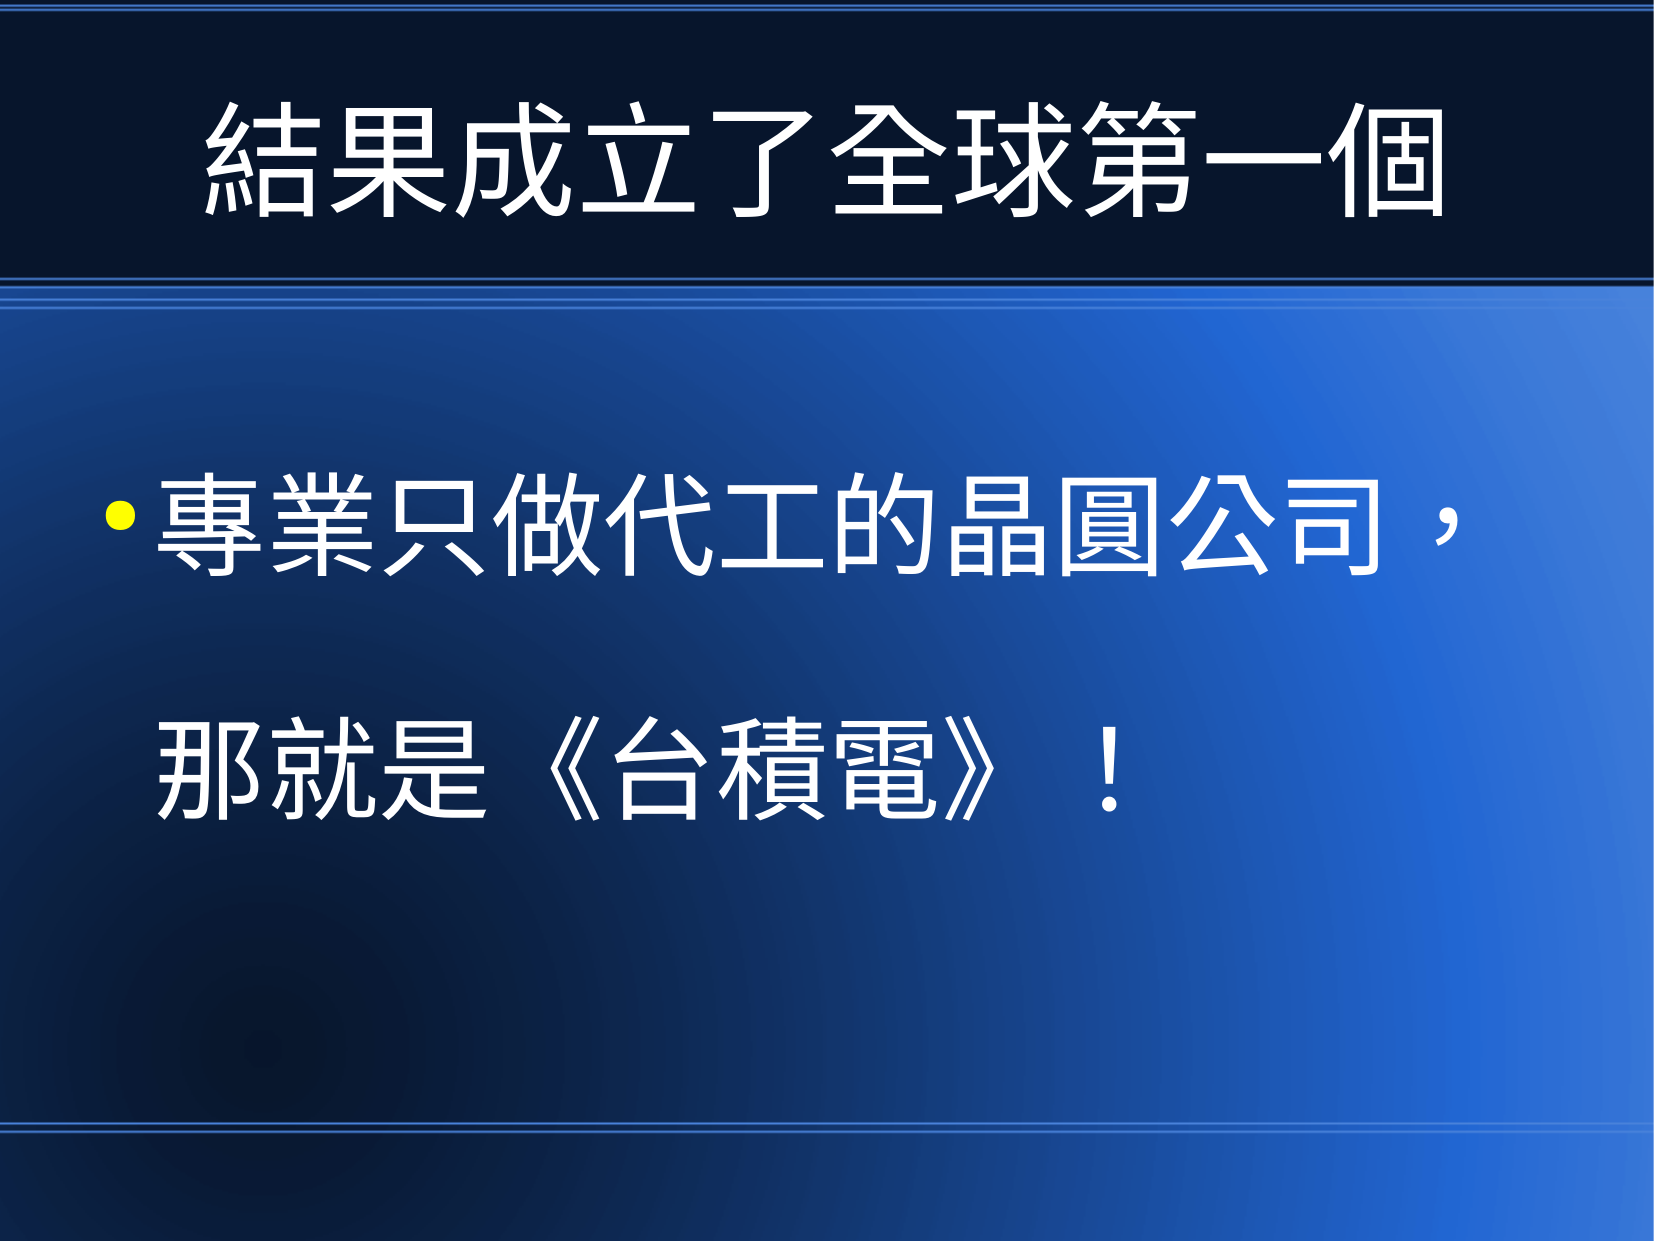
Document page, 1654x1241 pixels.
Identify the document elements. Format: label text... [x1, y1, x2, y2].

list 專業只做代工的晶圓公司，那就是《台積電》！ [82, 355, 1571, 1241]
title 結果成立了全球第一個 [82, 49, 1571, 257]
picture [0, 0, 1654, 1241]
